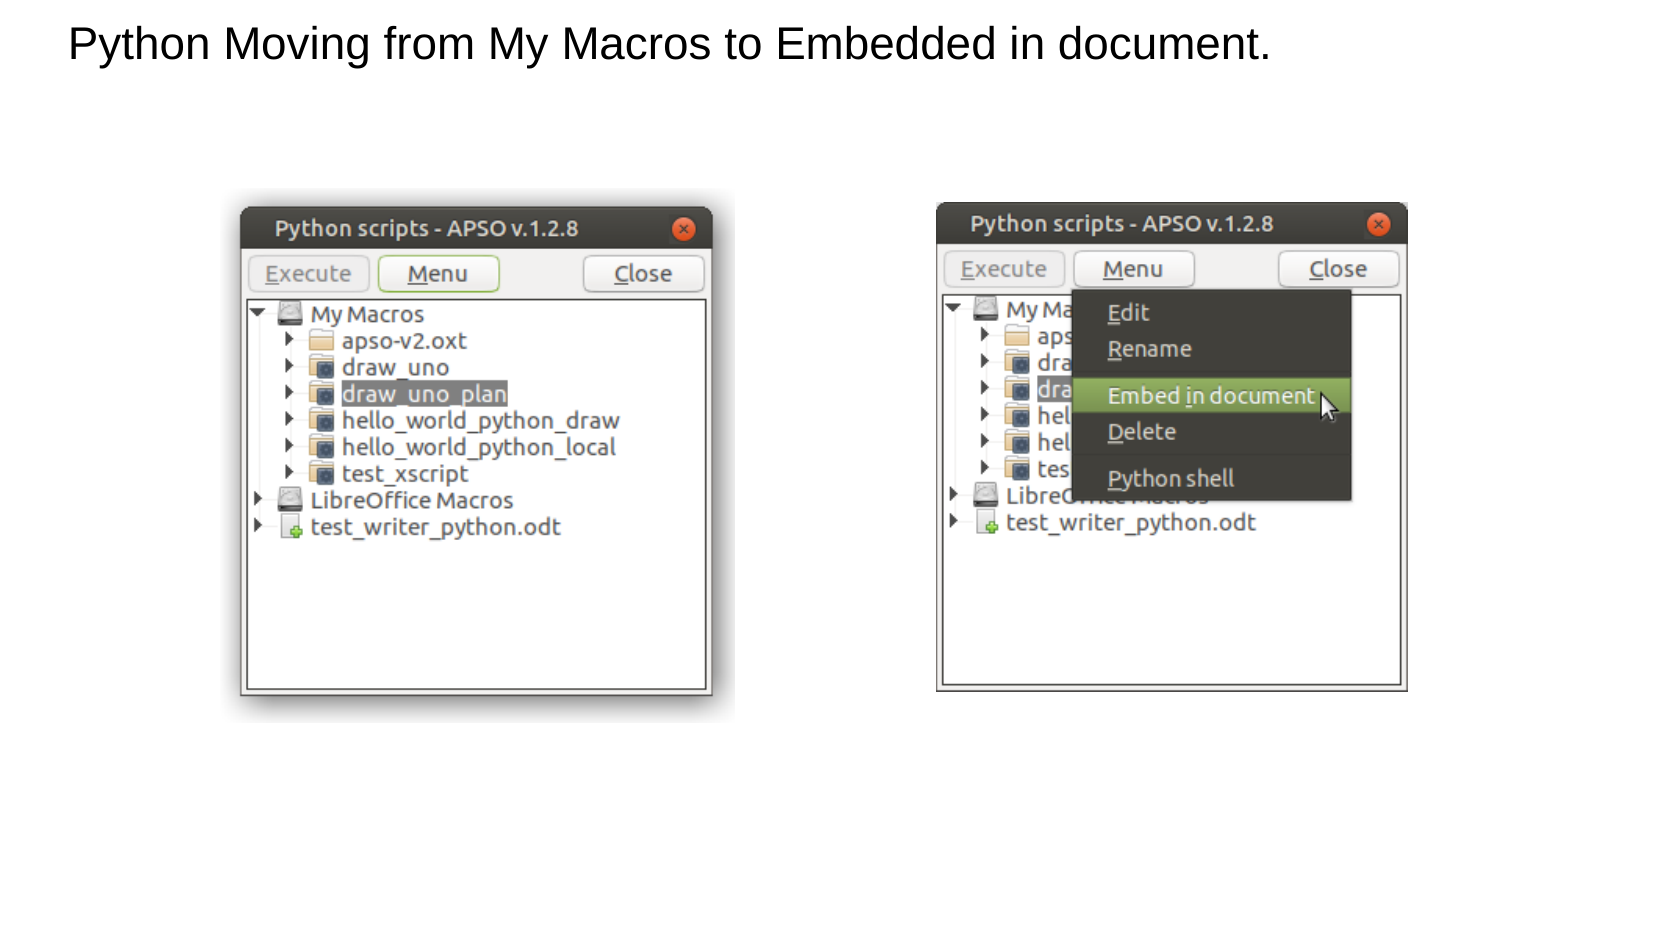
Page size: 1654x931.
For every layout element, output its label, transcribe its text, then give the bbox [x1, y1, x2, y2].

subtitle Python Moving from My Macros to Embedded in document. [67, 17, 1557, 172]
picture [936, 202, 1408, 692]
picture [220, 188, 735, 723]
